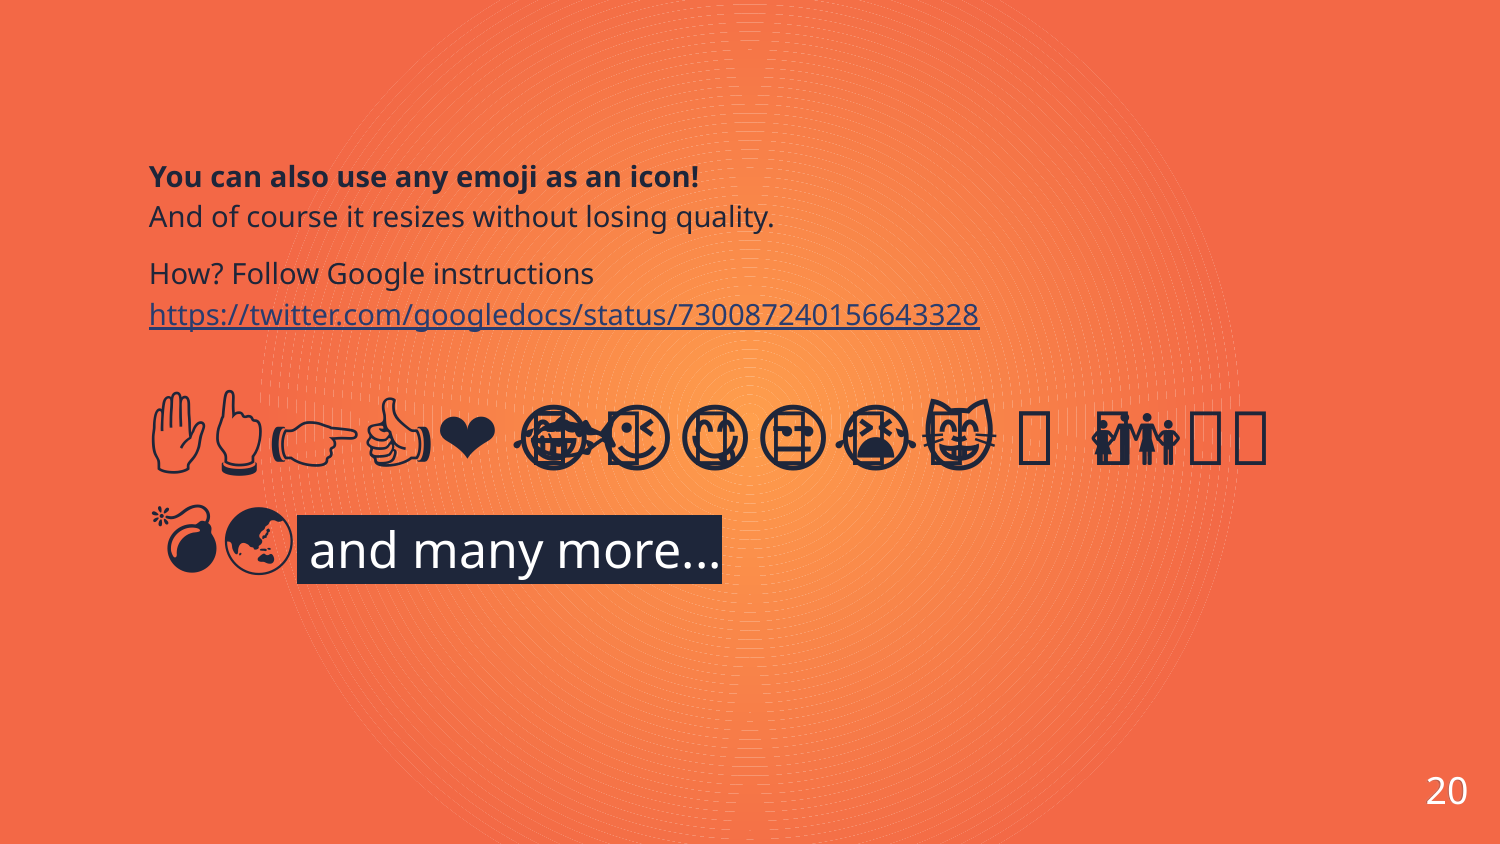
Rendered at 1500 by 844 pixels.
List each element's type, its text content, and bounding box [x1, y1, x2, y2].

text_box <number> [1378, 761, 1469, 814]
text_box ✋👆👉👍👤👦👧👨👩👪💃🏃💑❤😂😉😋😒😭👶😸🐟🍒🍔💣📌📖🔨🎃🎈🎨🏈🏰🌏🔌🔑 and many more... [148, 376, 1351, 701]
text_box You can also use any emoji as an icon! And of course it resizes without losing quality. How? Follow Google instructions https://twitter.com/googledocs/status/730087240156643328 [148, 153, 1351, 342]
